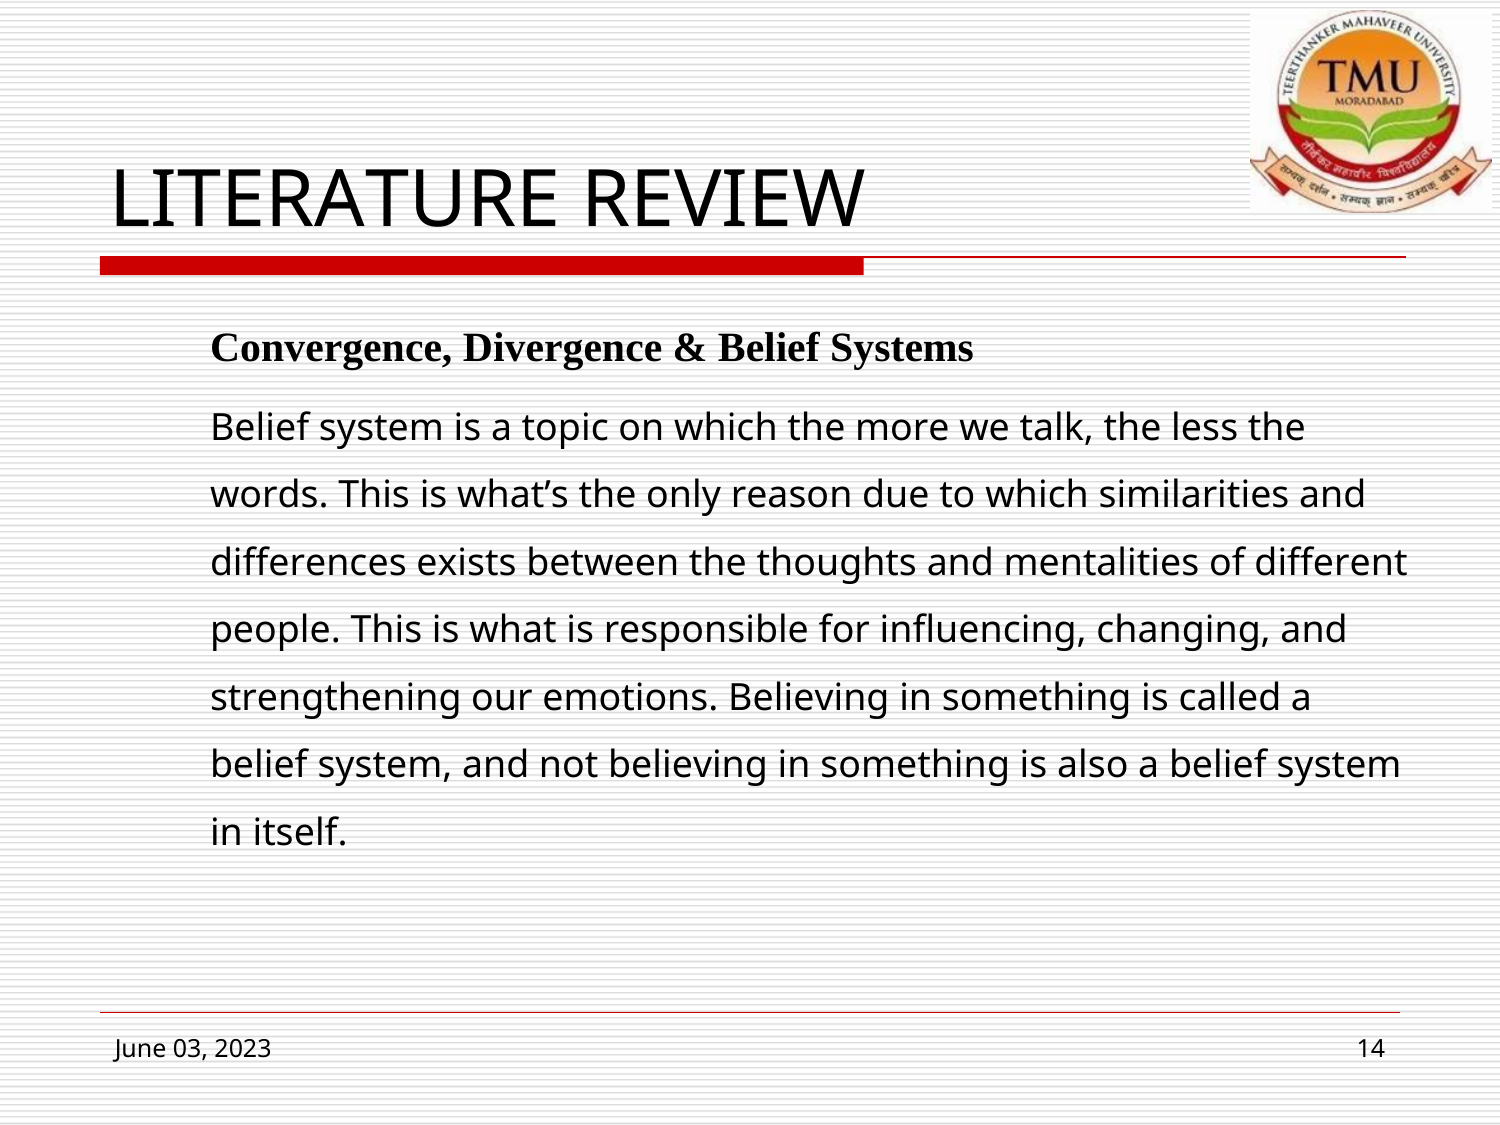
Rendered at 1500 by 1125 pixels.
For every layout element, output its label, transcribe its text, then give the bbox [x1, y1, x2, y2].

title LITERATURE REVIEW [94, 50, 1407, 250]
text_box June 03, 2023 [99, 1024, 426, 1103]
text_box <number> [1074, 1024, 1401, 1103]
chart [690, 600, 703, 628]
picture [0, 0, 1500, 1125]
list Convergence, Divergence & Belief Systems Belief system is a topic on which the more we talk, the less the words. This is what’s the only reason due to which similarities and differences exists between the thoughts and mentalities of different people. This is what is responsible for influencing, changing, and strengthening our emotions. Believing in something is called a belief system, and not believing in something is also a belief system in itself. [117, 287, 1426, 1038]
